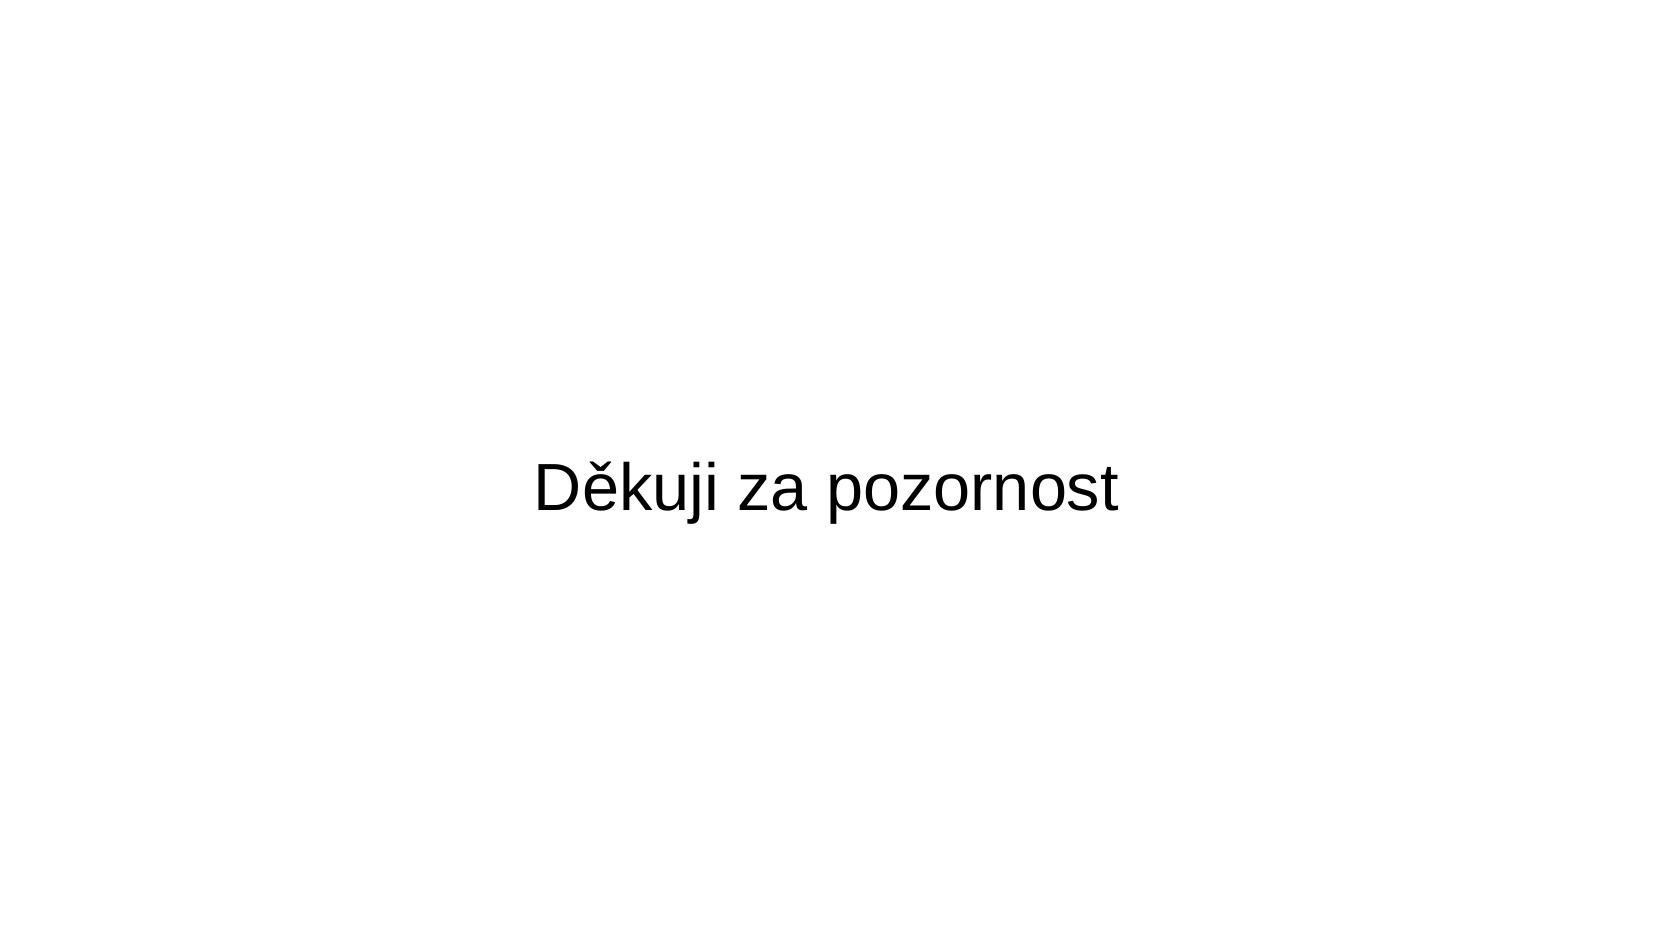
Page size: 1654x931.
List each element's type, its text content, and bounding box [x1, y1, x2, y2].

subtitle Děkuji za pozornost [82, 217, 1571, 758]
